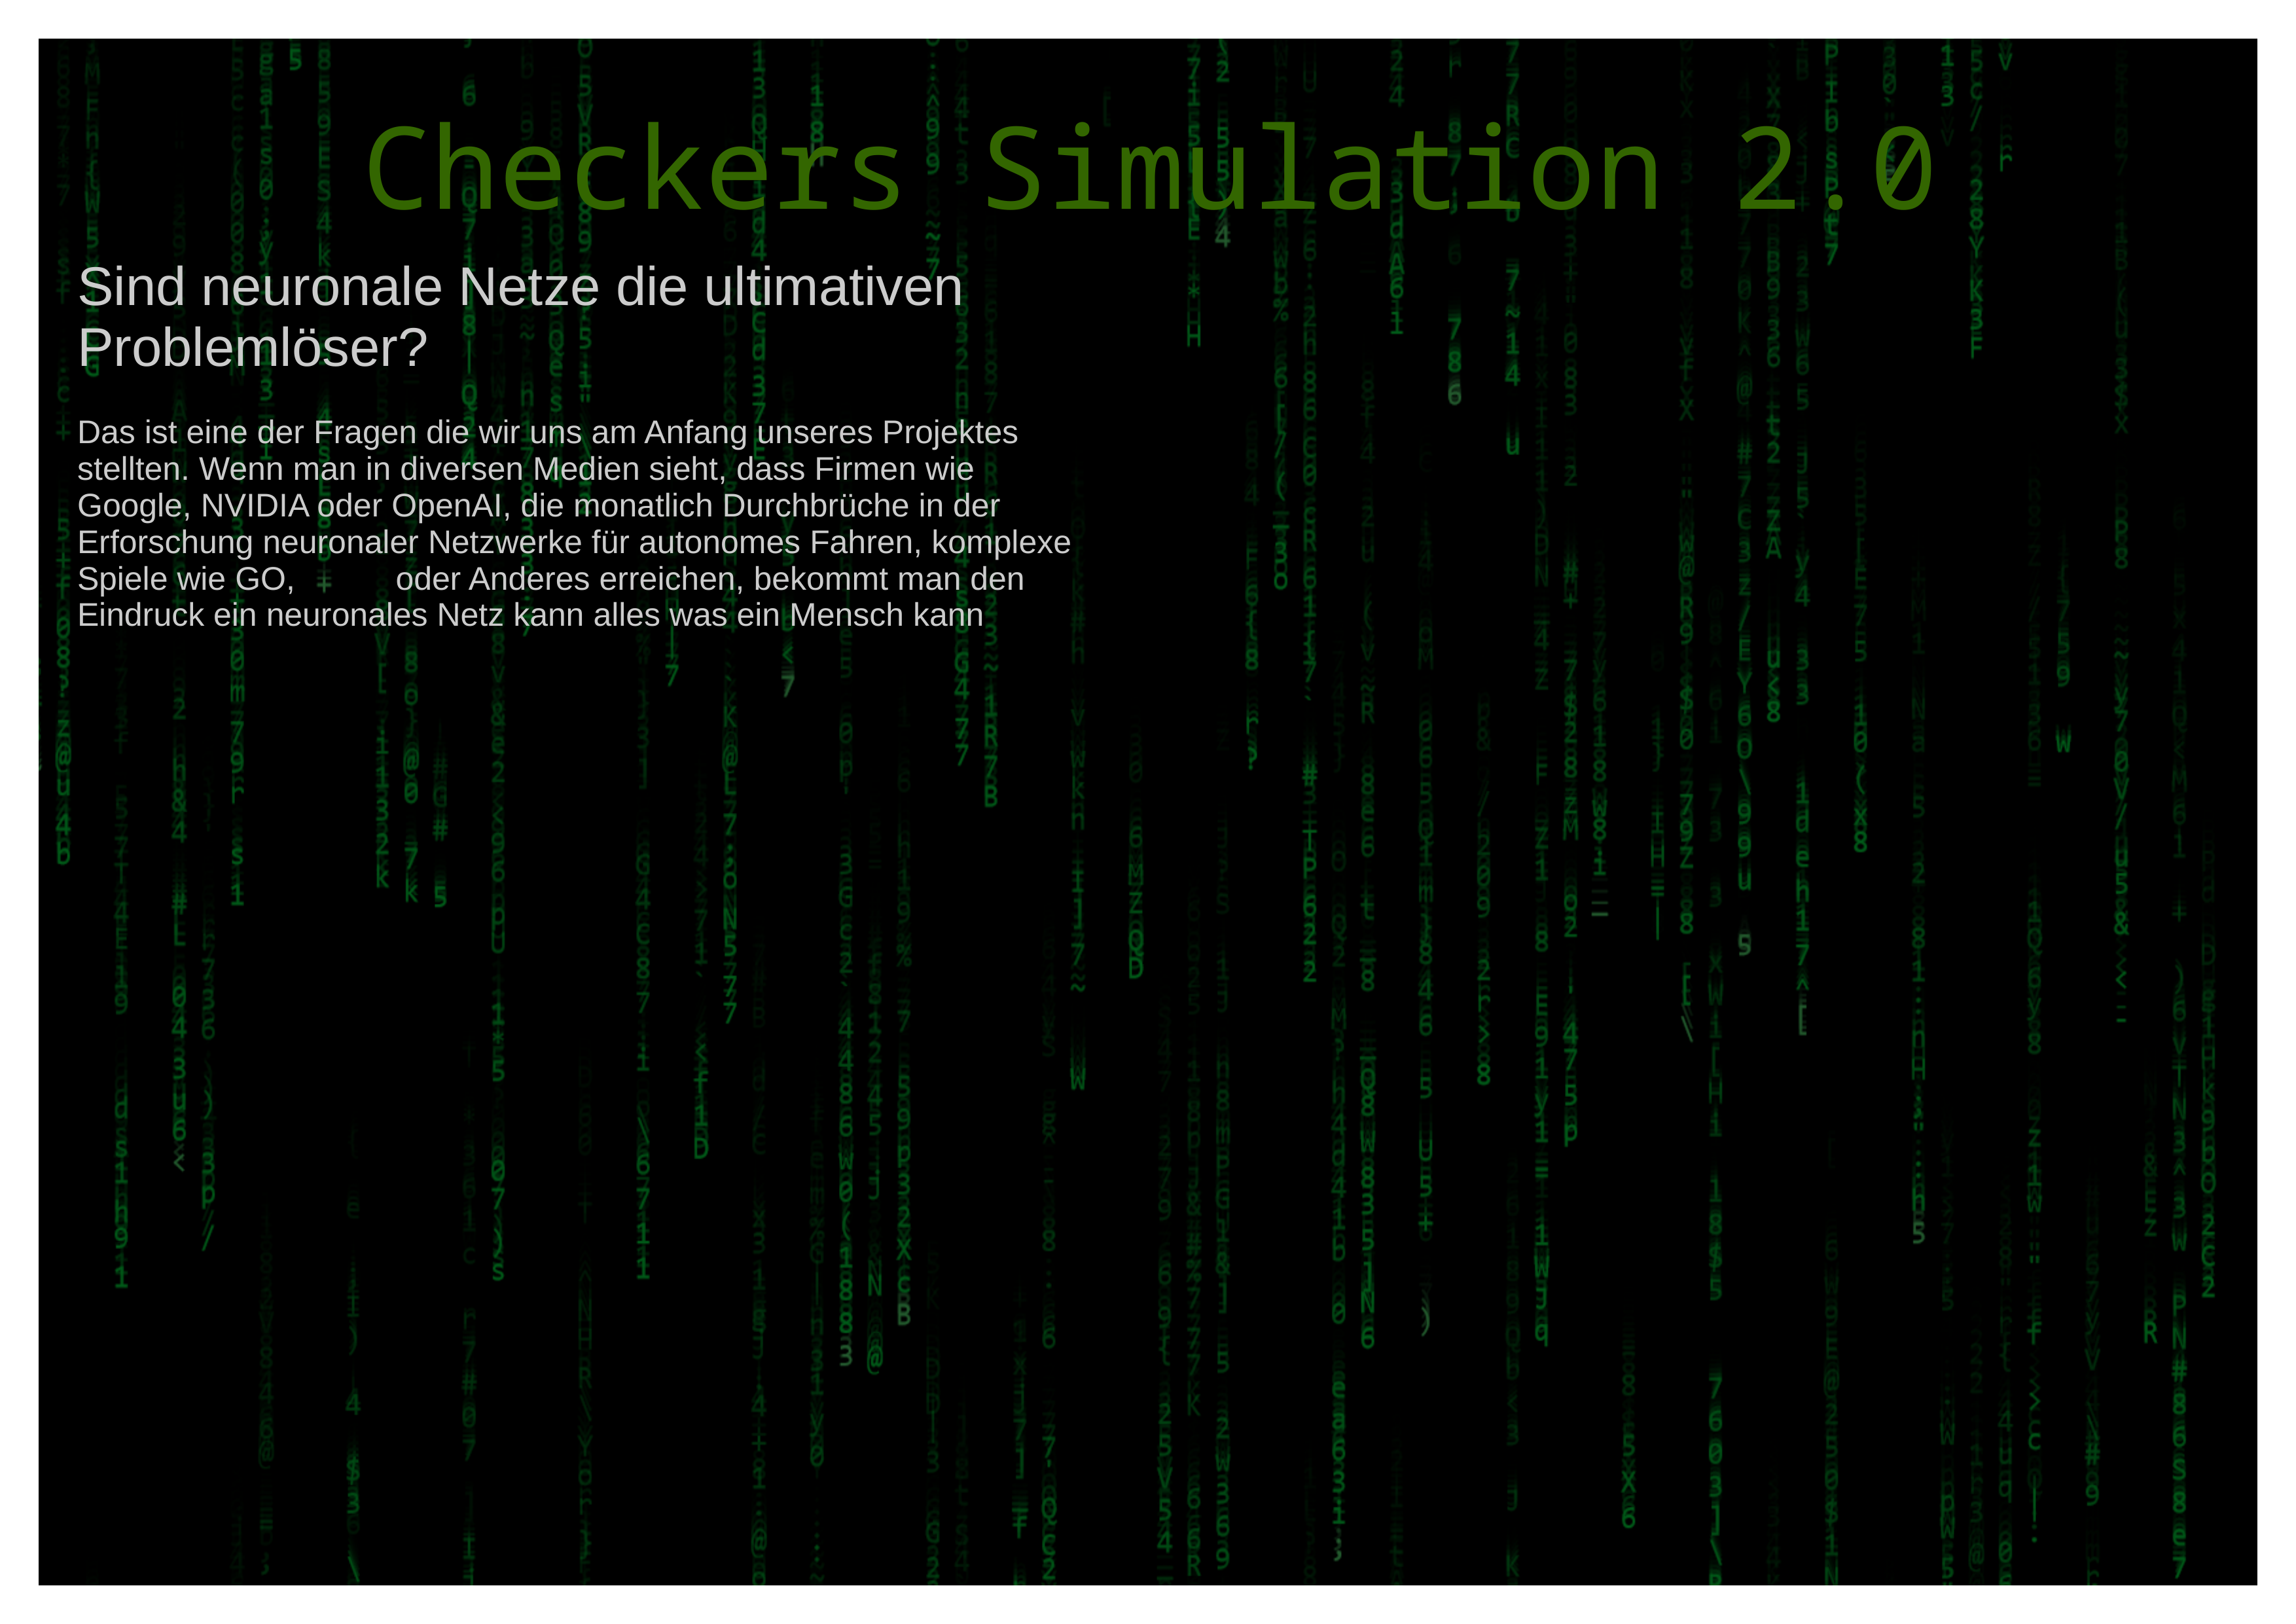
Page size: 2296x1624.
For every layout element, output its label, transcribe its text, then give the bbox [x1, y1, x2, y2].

subtitle Sind neuronale Netze die ultimativen Problemlöser? Das ist eine der Fragen die wir uns am Anfang unseres Projektes stellten. Wenn man in diversen Medien sieht, dass Firmen wie Google, NVIDIA oder OpenAI, die monatlich Durchbrüche in der Erforschung neuronaler Netzwerke für autonomes Fahren, komplexe Spiele wie GO, oder Anderes erreichen, bekommt man den Eindruck ein neuronales Netz kann alles was ein Mensch kann [77, 216, 1090, 673]
title Checkers Simulation 2.0 [152, 66, 2149, 263]
picture [39, 39, 2257, 1585]
